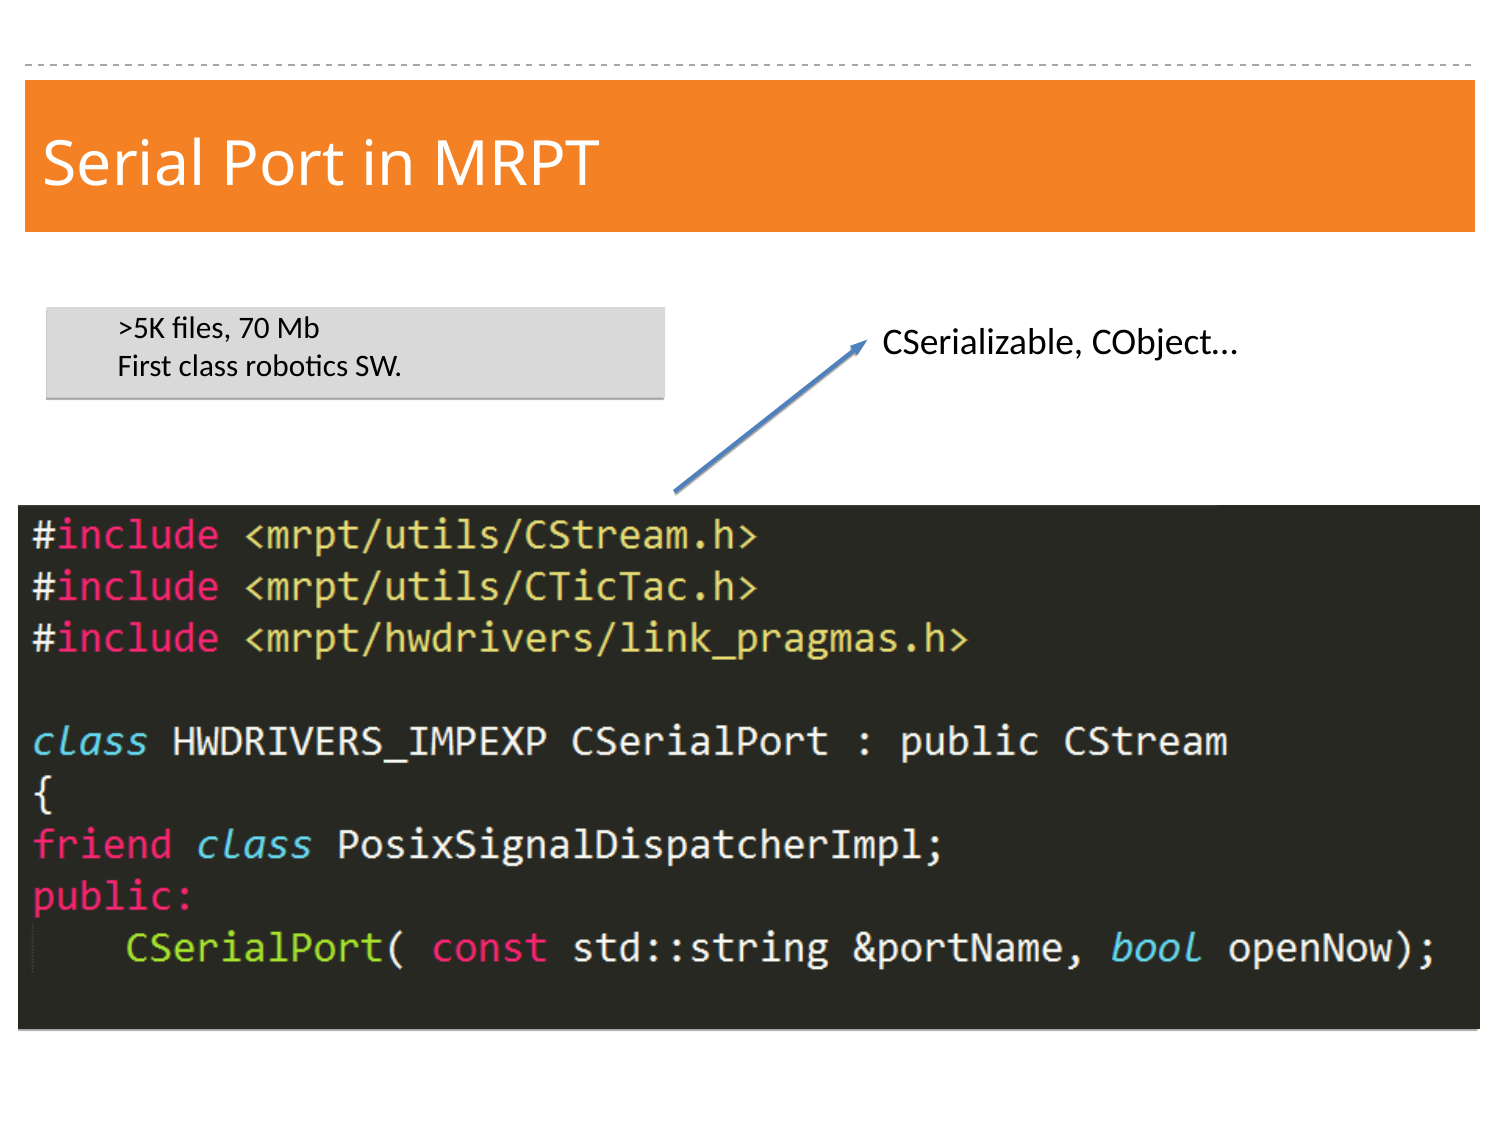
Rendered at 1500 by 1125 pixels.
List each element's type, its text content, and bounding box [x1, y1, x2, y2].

text_box [25, 80, 1475, 232]
text_box Serial Port in MRPT [27, 108, 1473, 231]
text_box CSerializable, CObject… [867, 309, 1372, 370]
list >5K files, 70 Mb First class robotics SW. [46, 307, 666, 398]
picture [18, 505, 1480, 1029]
